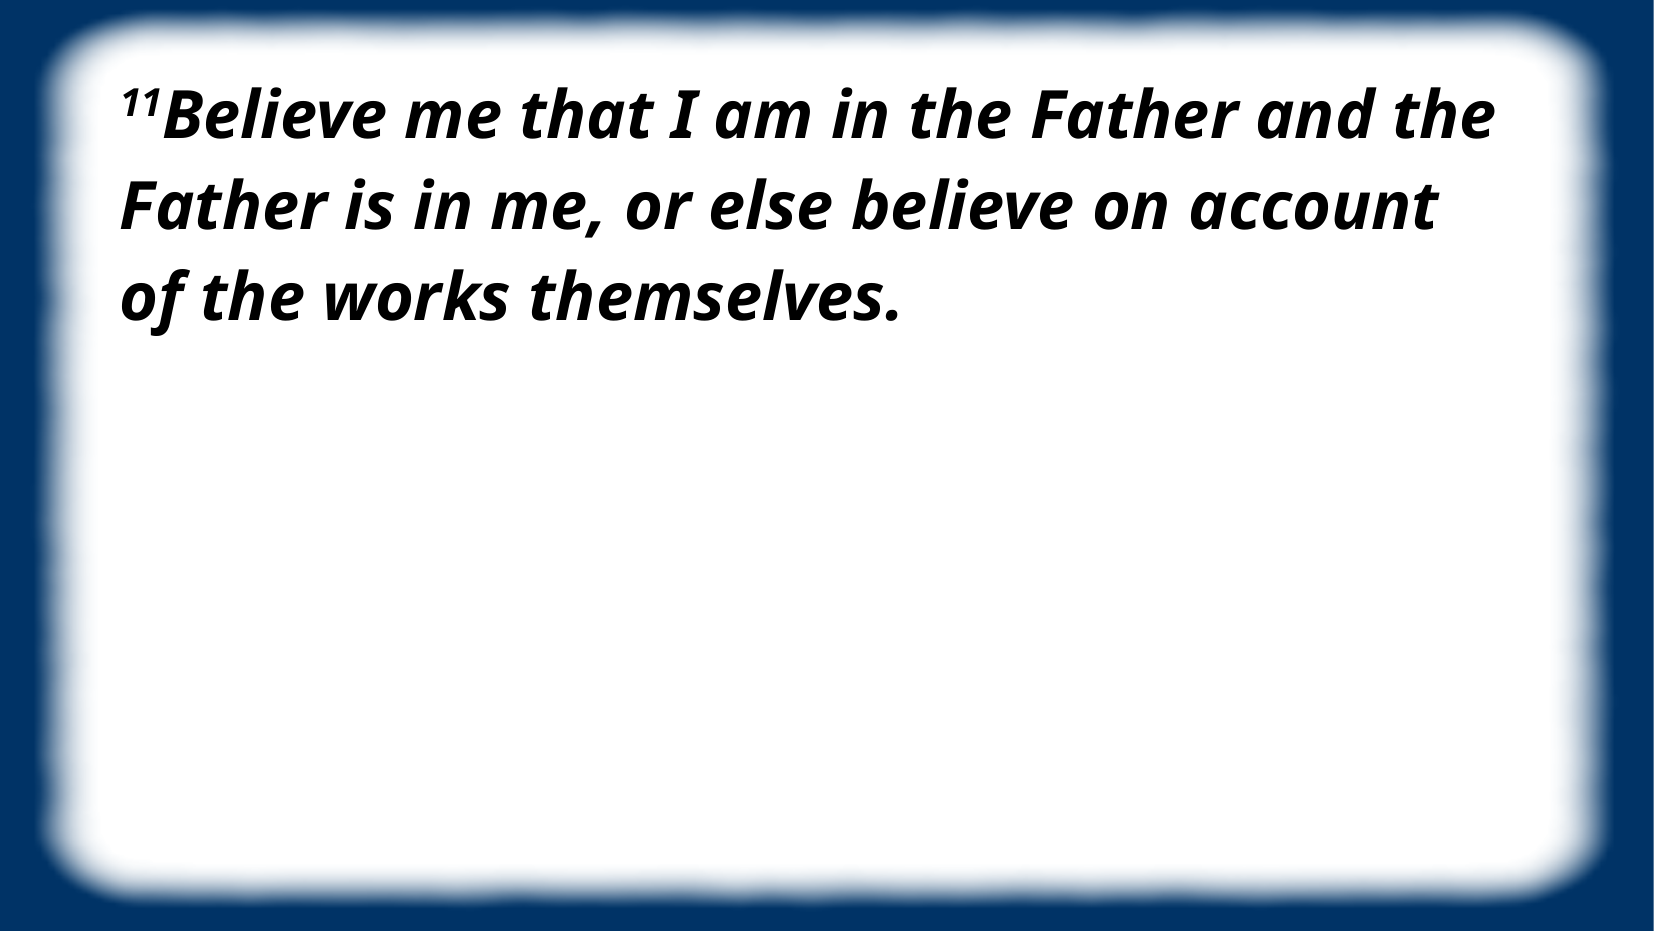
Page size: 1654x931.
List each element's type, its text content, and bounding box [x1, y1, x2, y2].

picture [0, 0, 1654, 931]
text_box 11Believe me that I am in the Father and the Father is in me, or else believe on account of the works themselves. [105, 60, 1531, 342]
